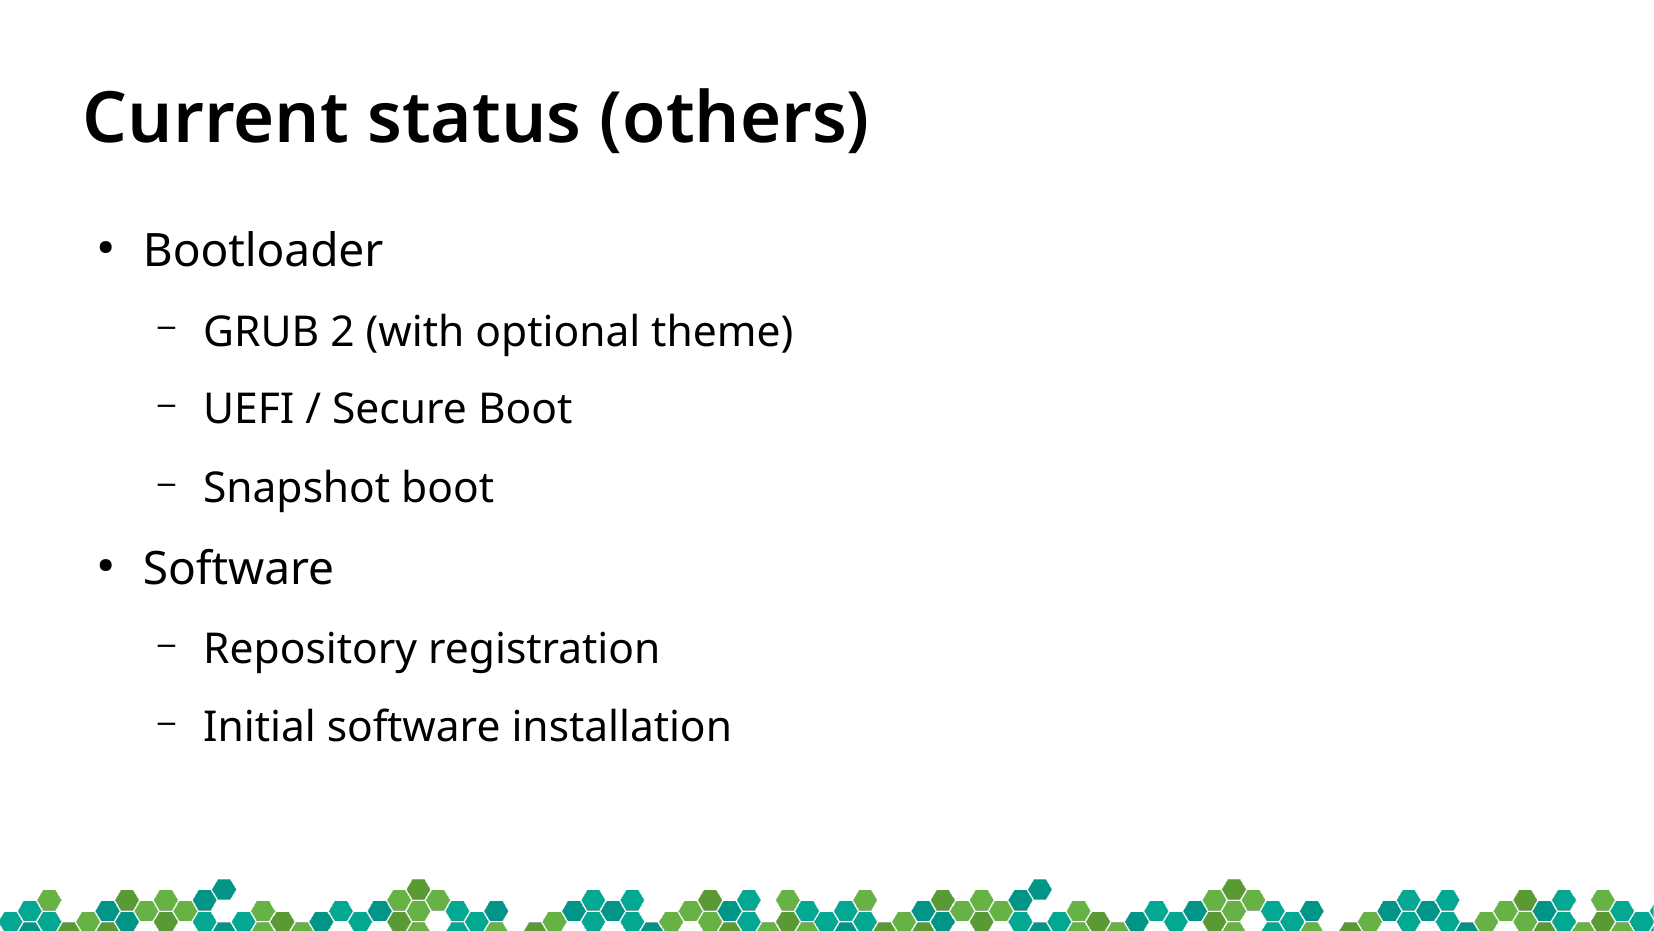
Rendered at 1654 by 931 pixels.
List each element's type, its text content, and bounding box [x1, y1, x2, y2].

picture [0, 871, 1654, 931]
title Current status (others) [82, 37, 1571, 193]
list Bootloader GRUB 2 (with optional theme) UEFI / Secure Boot Snapshot boot Software Repository registration Initial software installation [82, 217, 1571, 758]
